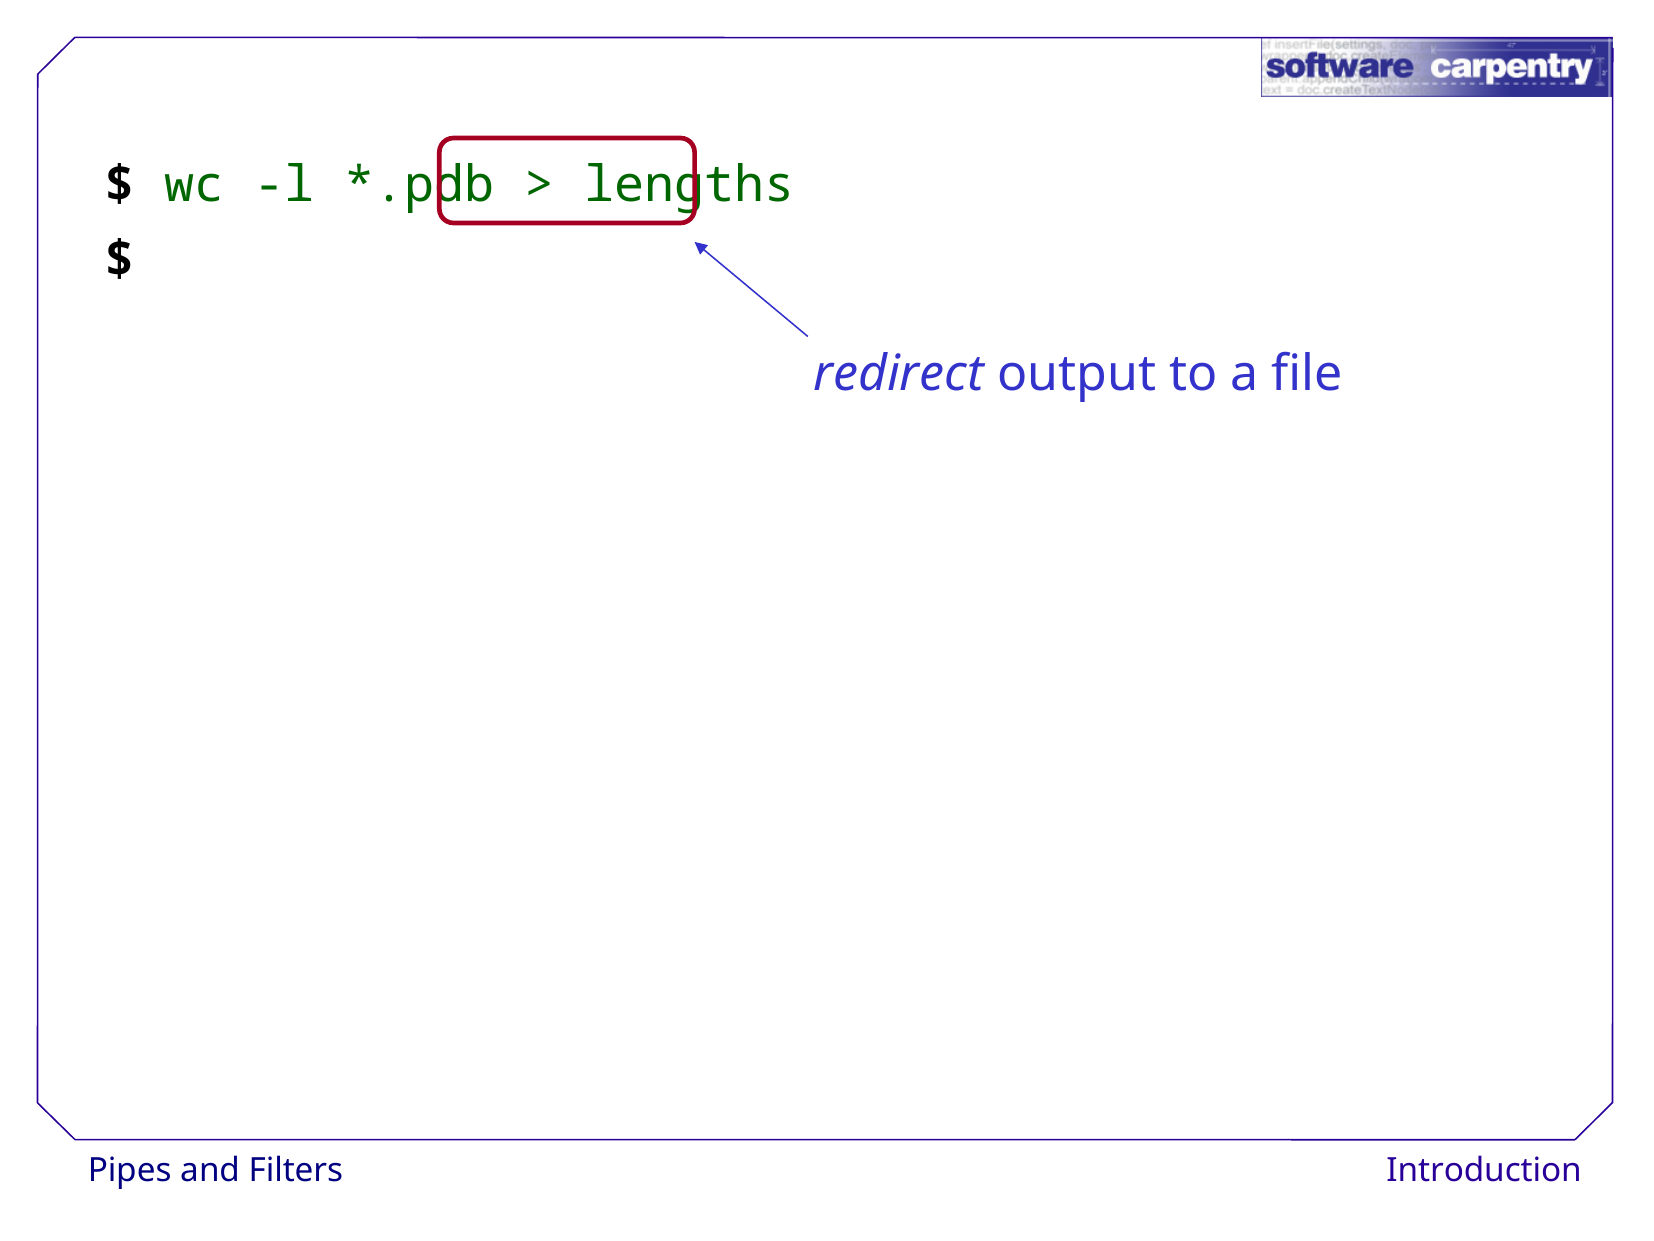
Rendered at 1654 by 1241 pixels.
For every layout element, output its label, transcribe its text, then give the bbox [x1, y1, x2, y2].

text_box $ wc -l *.pdb > lengths $ [89, 128, 1512, 1131]
picture [1261, 39, 1613, 97]
text_box redirect output to a file [798, 317, 1584, 649]
